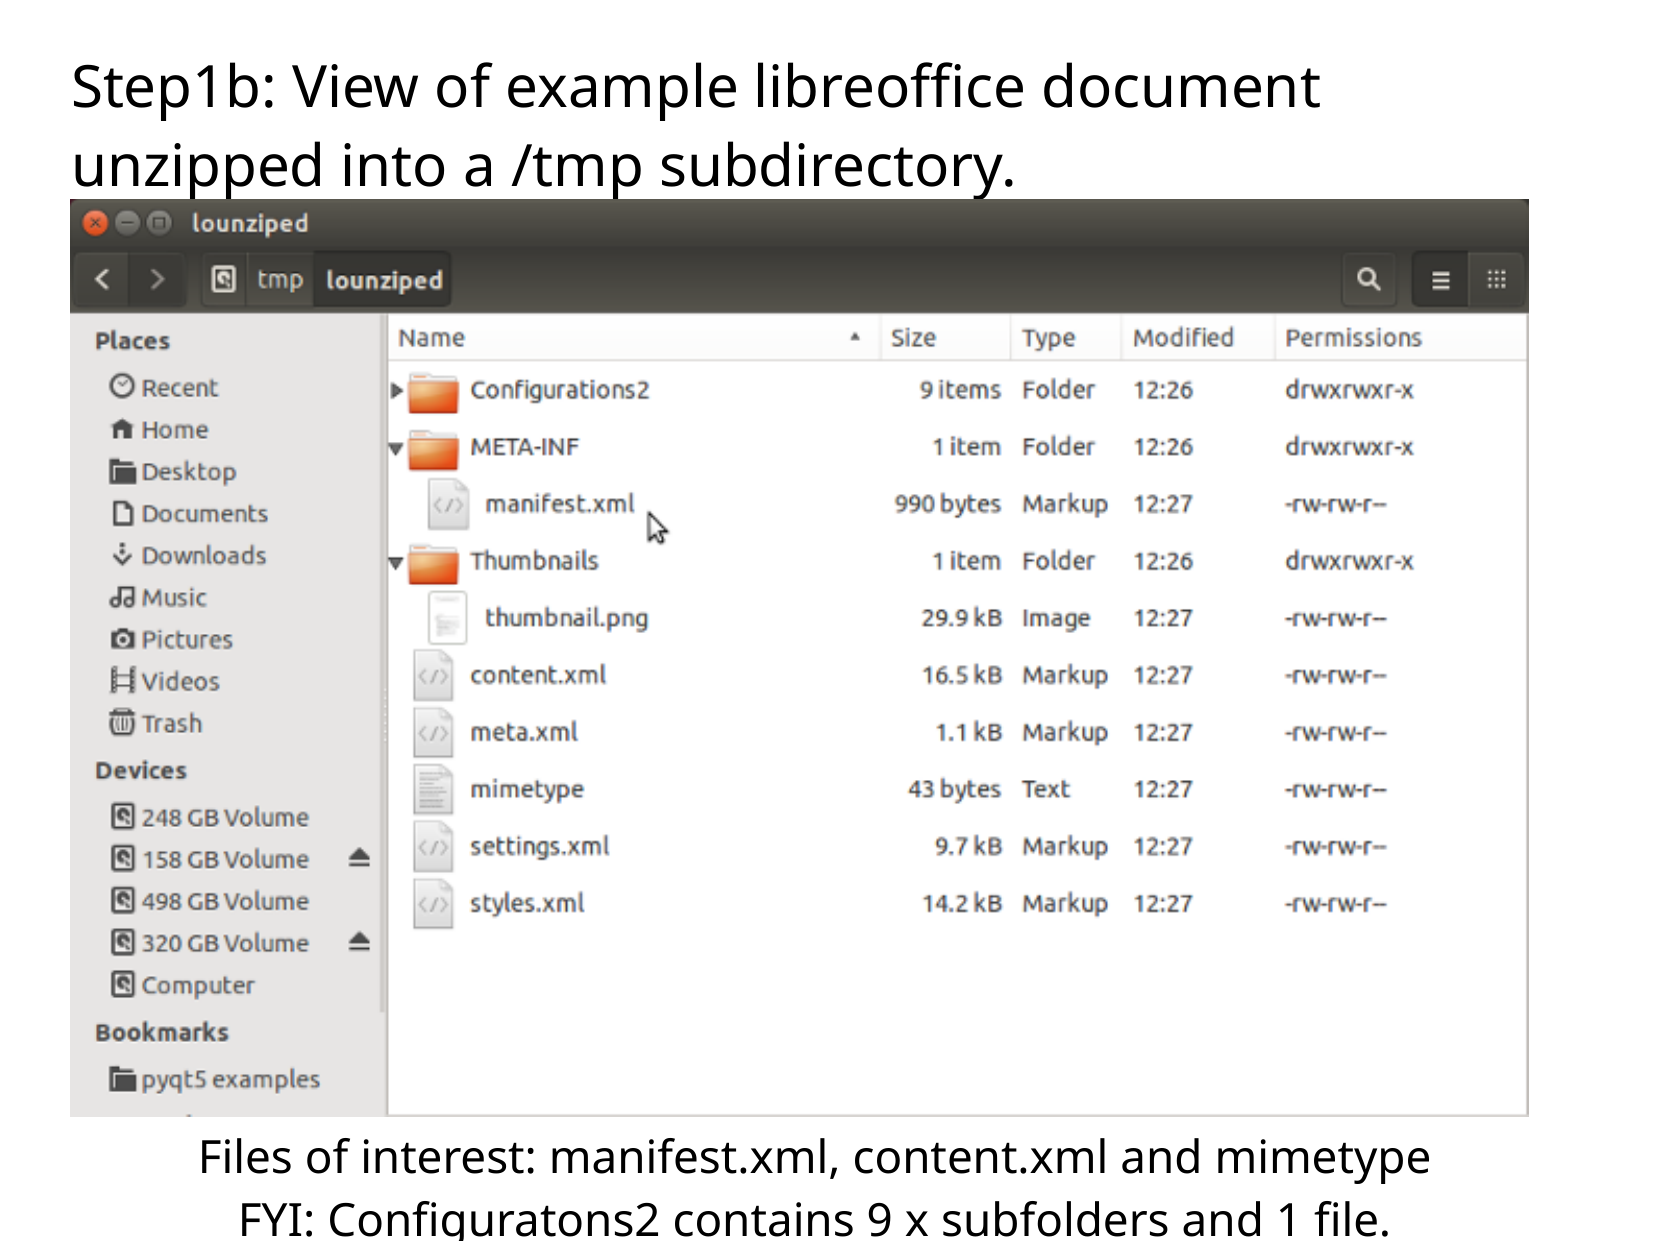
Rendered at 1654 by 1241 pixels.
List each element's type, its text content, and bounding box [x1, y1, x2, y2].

picture [70, 199, 1529, 1117]
text_box Files of interest: manifest.xml, content.xml and mimetype FYI: Configuratons2 contains 9 x subfolders and 1 file. [70, 1136, 1559, 1238]
title Step1b: View of example libreoffice document unzipped into a /tmp subdirectory. [70, 60, 1560, 189]
